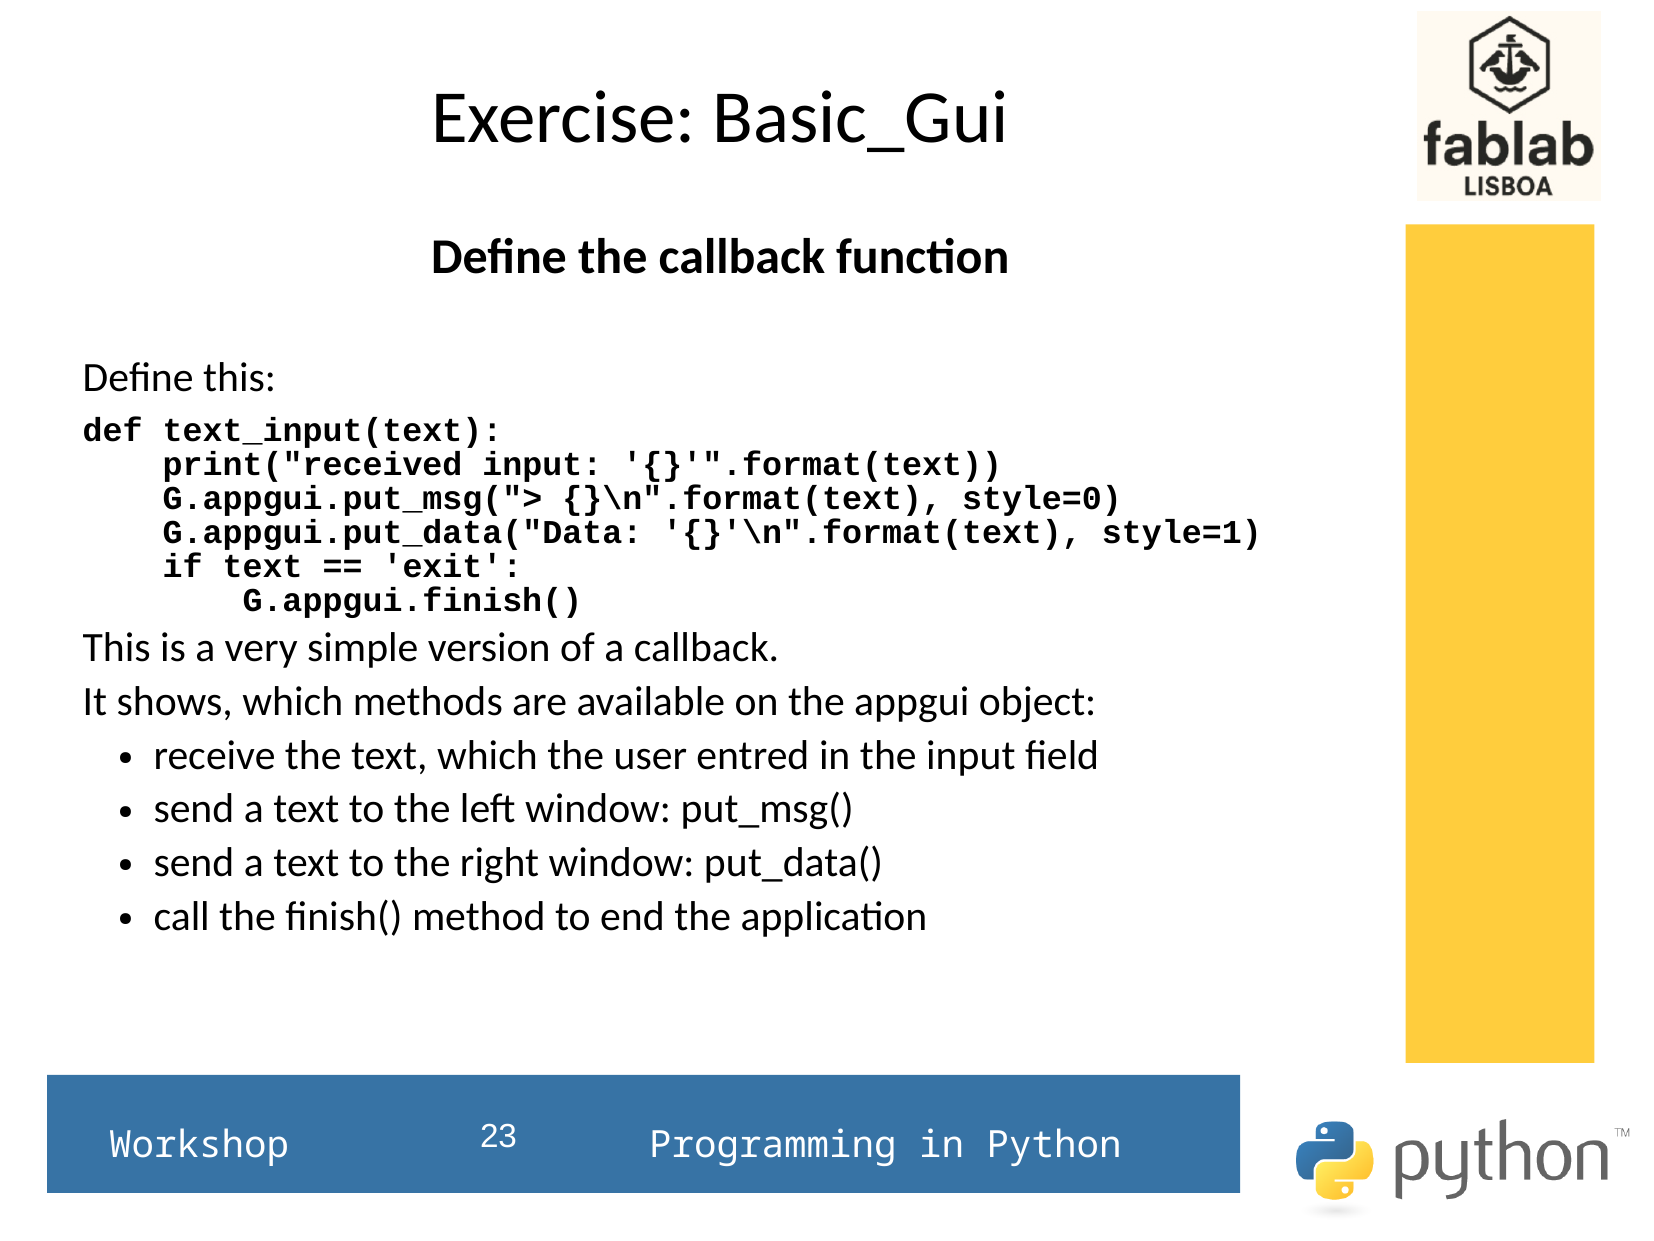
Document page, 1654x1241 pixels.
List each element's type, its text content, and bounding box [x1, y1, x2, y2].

text_box Workshop Programming in Python [94, 1110, 1182, 1213]
text_box [47, 1074, 1241, 1193]
title Exercise: Basic_Gui [82, 49, 1358, 198]
picture [1240, 1098, 1654, 1241]
text_box [1405, 224, 1595, 1063]
subtitle Define the callback function Define this: def text_input(text): print("received input: '{}'".format(text)) G.appgui.put_msg("> {}\n".format(text), style=0) G.appgui.put_data("Data: '{}'\n".format(text), style=1) if text == 'exit': G.appgui.finish() This is a very simple version of a callback. It shows, which methods are available on the appgui object: receive the text, which the user entred in the input field send a text to the left window: put_msg() send a text to the right window: put_data() call the finish() method to end the application [82, 236, 1359, 1034]
picture [1417, 11, 1601, 201]
